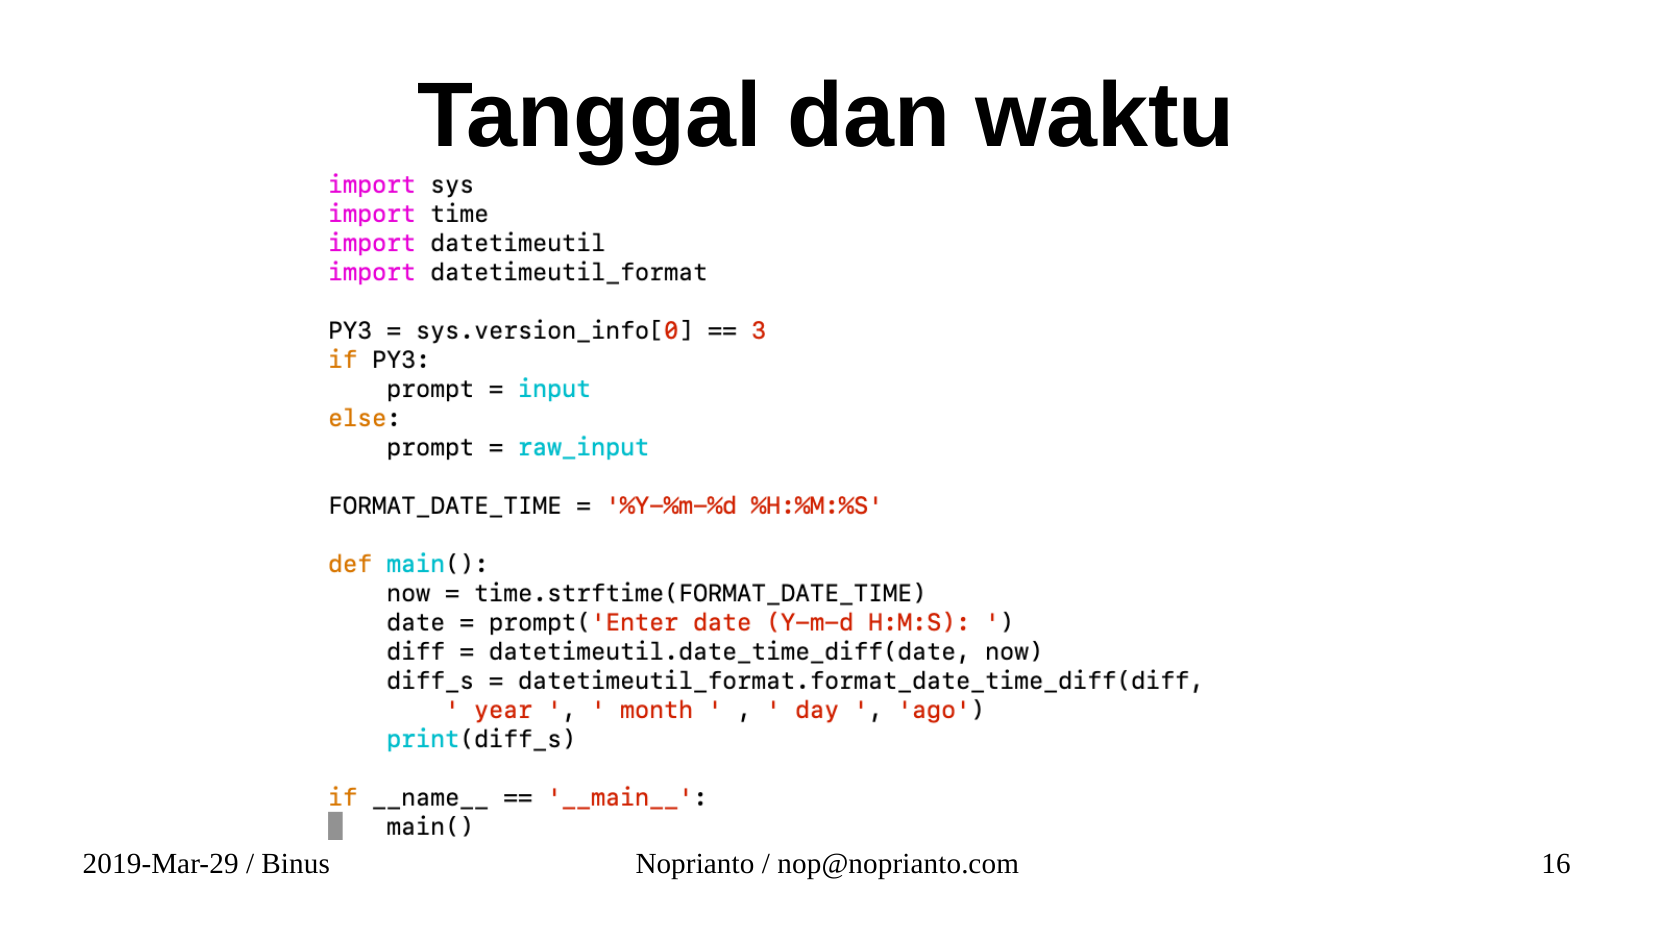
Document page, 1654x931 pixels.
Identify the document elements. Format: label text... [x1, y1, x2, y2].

title Tanggal dan waktu [82, 37, 1571, 193]
picture [326, 173, 1231, 840]
